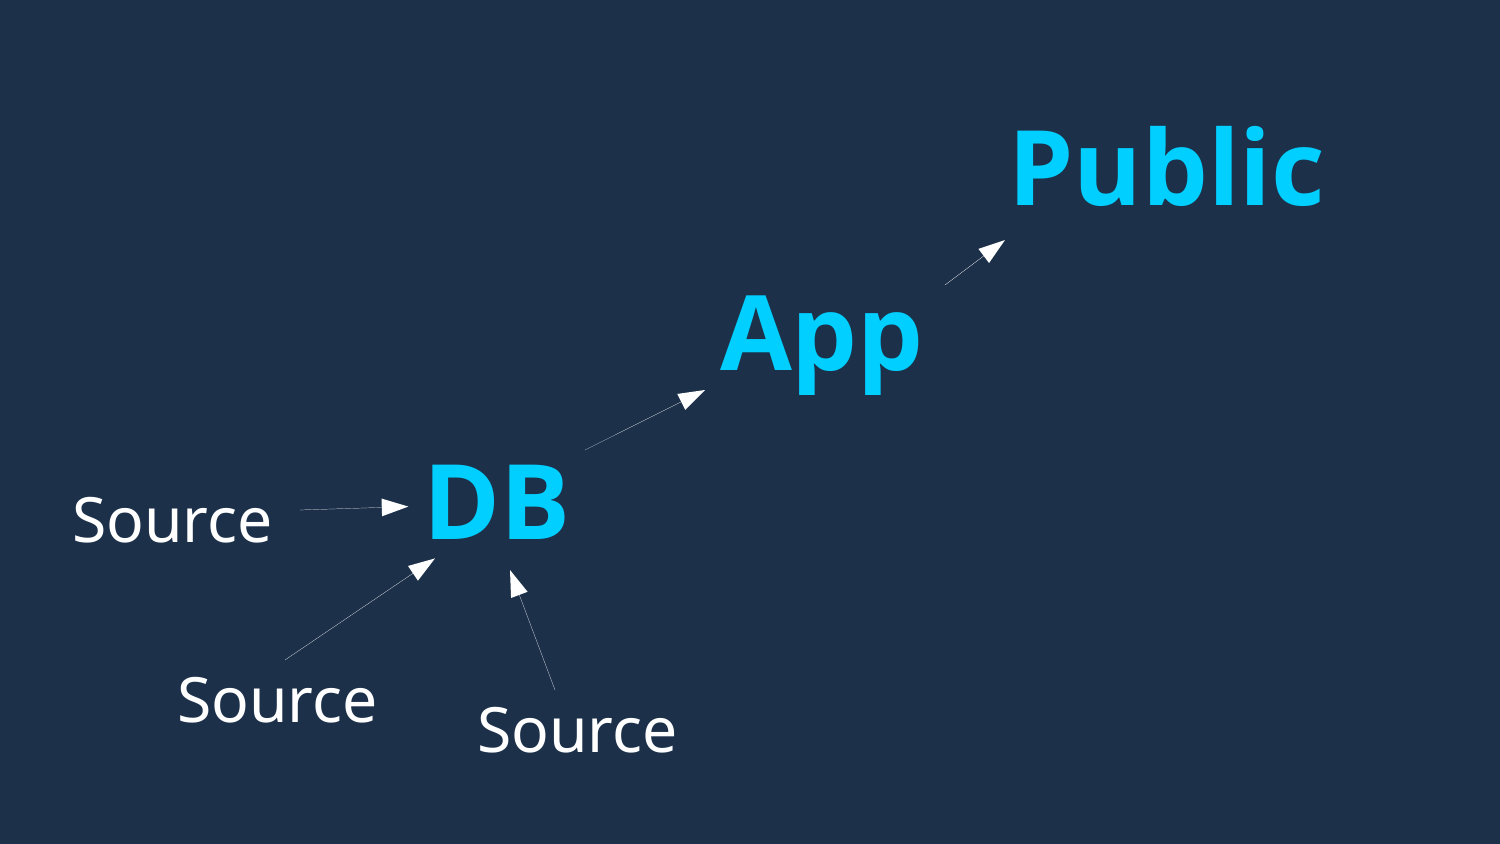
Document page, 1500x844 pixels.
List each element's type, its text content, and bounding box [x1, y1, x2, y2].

title DB [408, 420, 826, 559]
list Source [87, 645, 451, 781]
list Source [0, 465, 346, 601]
title App [705, 251, 1122, 391]
list Source [387, 675, 751, 811]
title [309, 575, 421, 645]
title Public [993, 86, 1411, 226]
title [3, 506, 421, 646]
